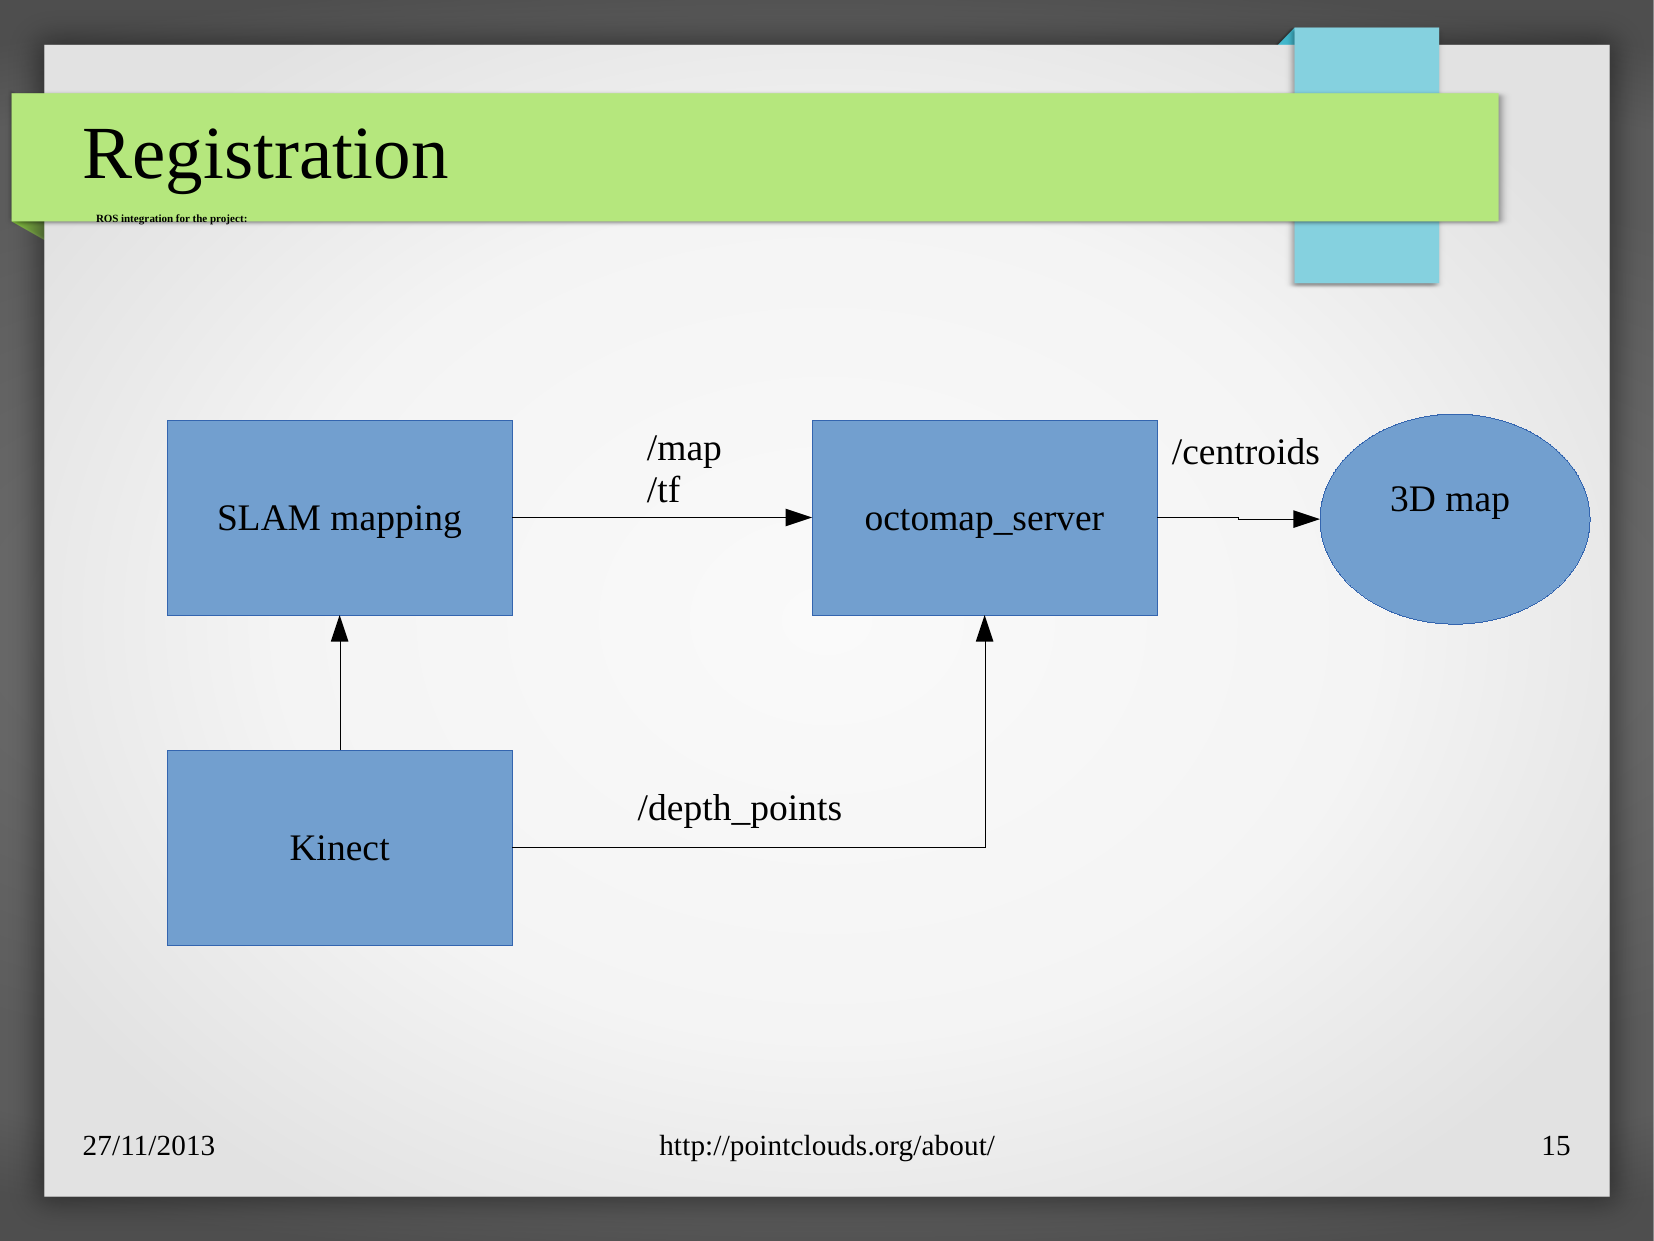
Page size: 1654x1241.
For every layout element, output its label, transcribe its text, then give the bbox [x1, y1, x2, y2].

text_box 3D map [1320, 414, 1591, 625]
text_box /depth_points [622, 780, 858, 837]
text_box /centroids [1157, 423, 1336, 481]
text_box SLAM mapping [167, 420, 513, 616]
text_box /map /tf [632, 420, 738, 578]
list ROS integration for the project: [82, 212, 1576, 226]
text_box octomap_server [812, 420, 1158, 616]
title Registration [82, 94, 1264, 212]
text_box Kinect [167, 750, 513, 946]
picture [0, 0, 1654, 1241]
